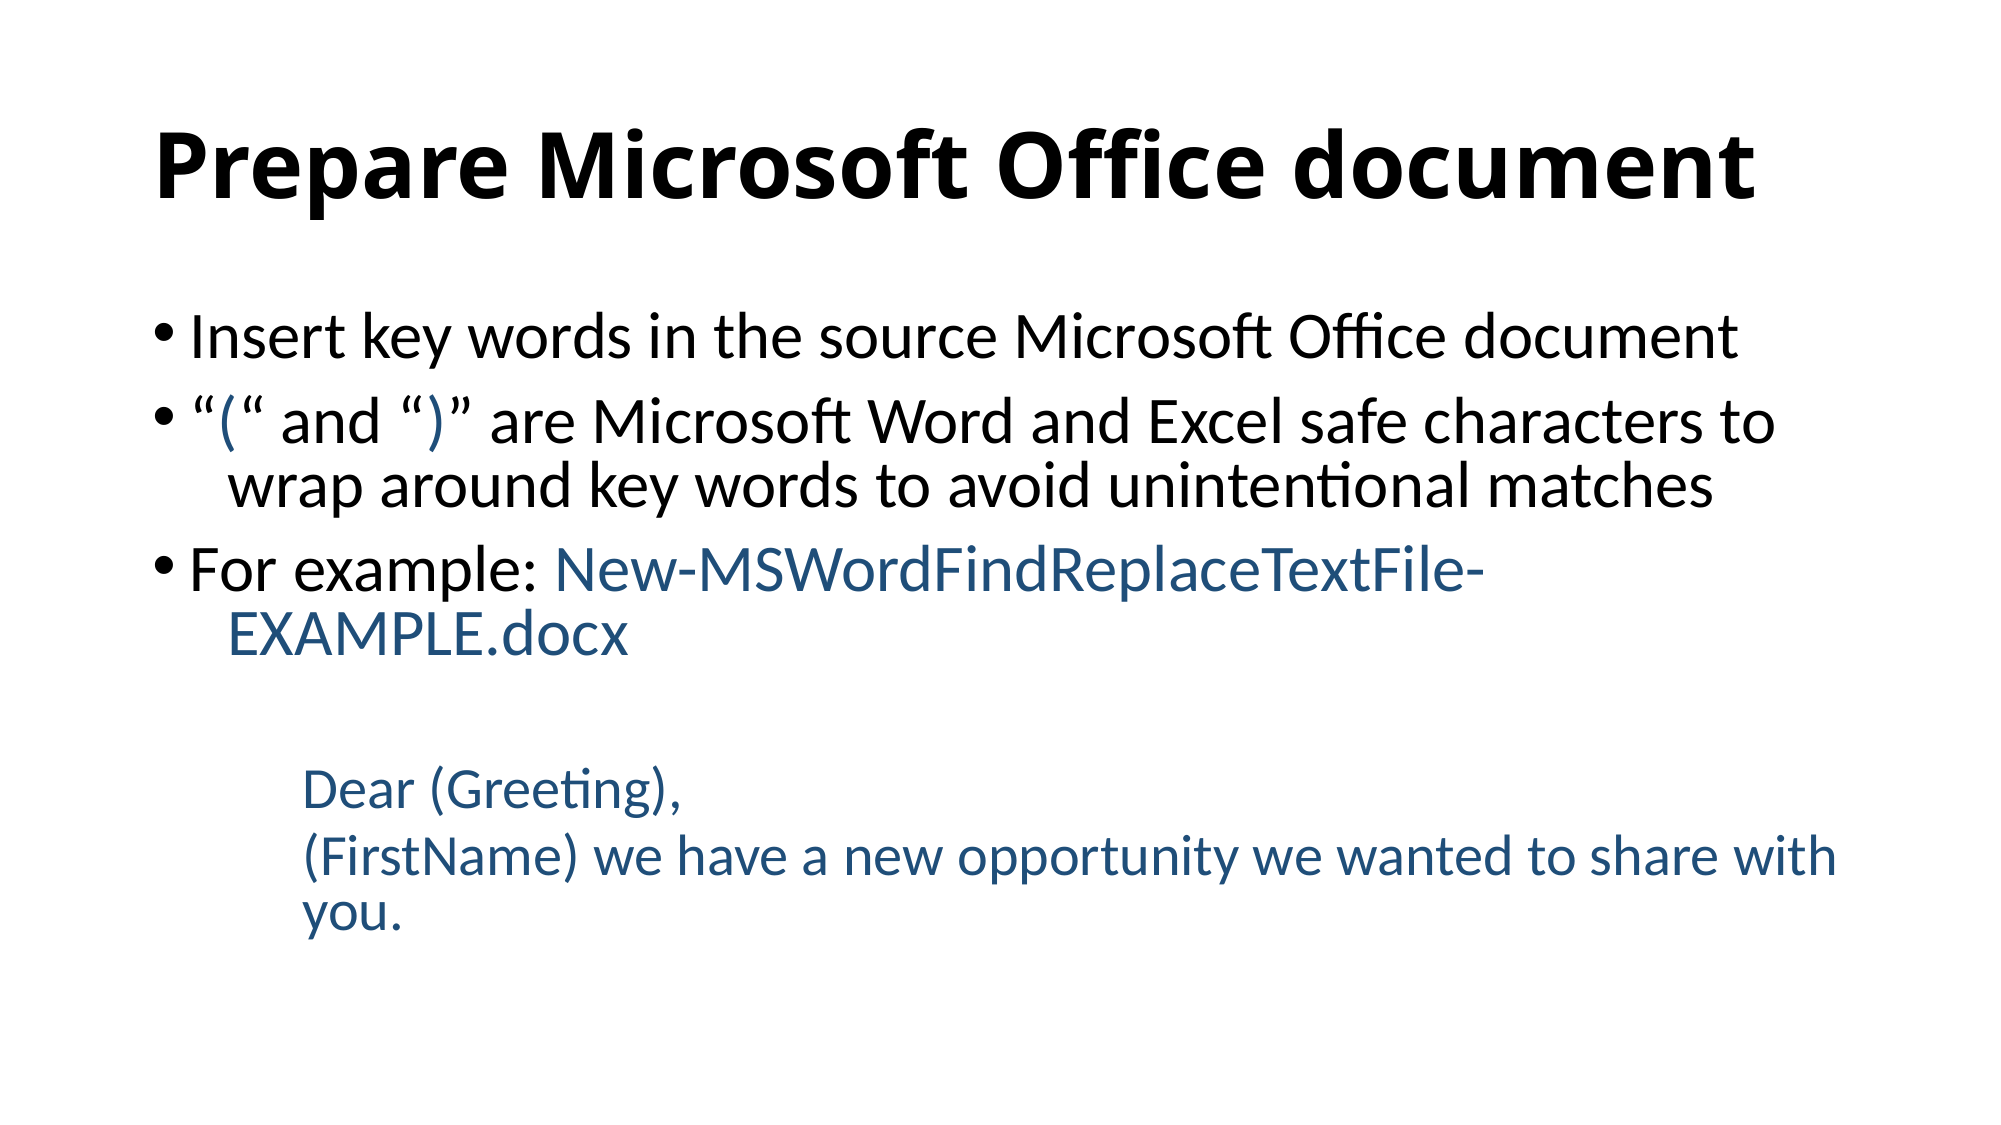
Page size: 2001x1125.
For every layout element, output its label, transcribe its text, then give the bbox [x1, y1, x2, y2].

title Prepare Microsoft Office document [137, 59, 1863, 278]
list Insert key words in the source Microsoft Office document “(“ and “)” are Microsoft Word and Excel safe characters to wrap around key words to avoid unintentional matches For example: New-MSWordFindReplaceTextFile-EXAMPLE.docx Dear (Greeting), (FirstName) we have a new opportunity we wanted to share with you. [137, 299, 1863, 1014]
